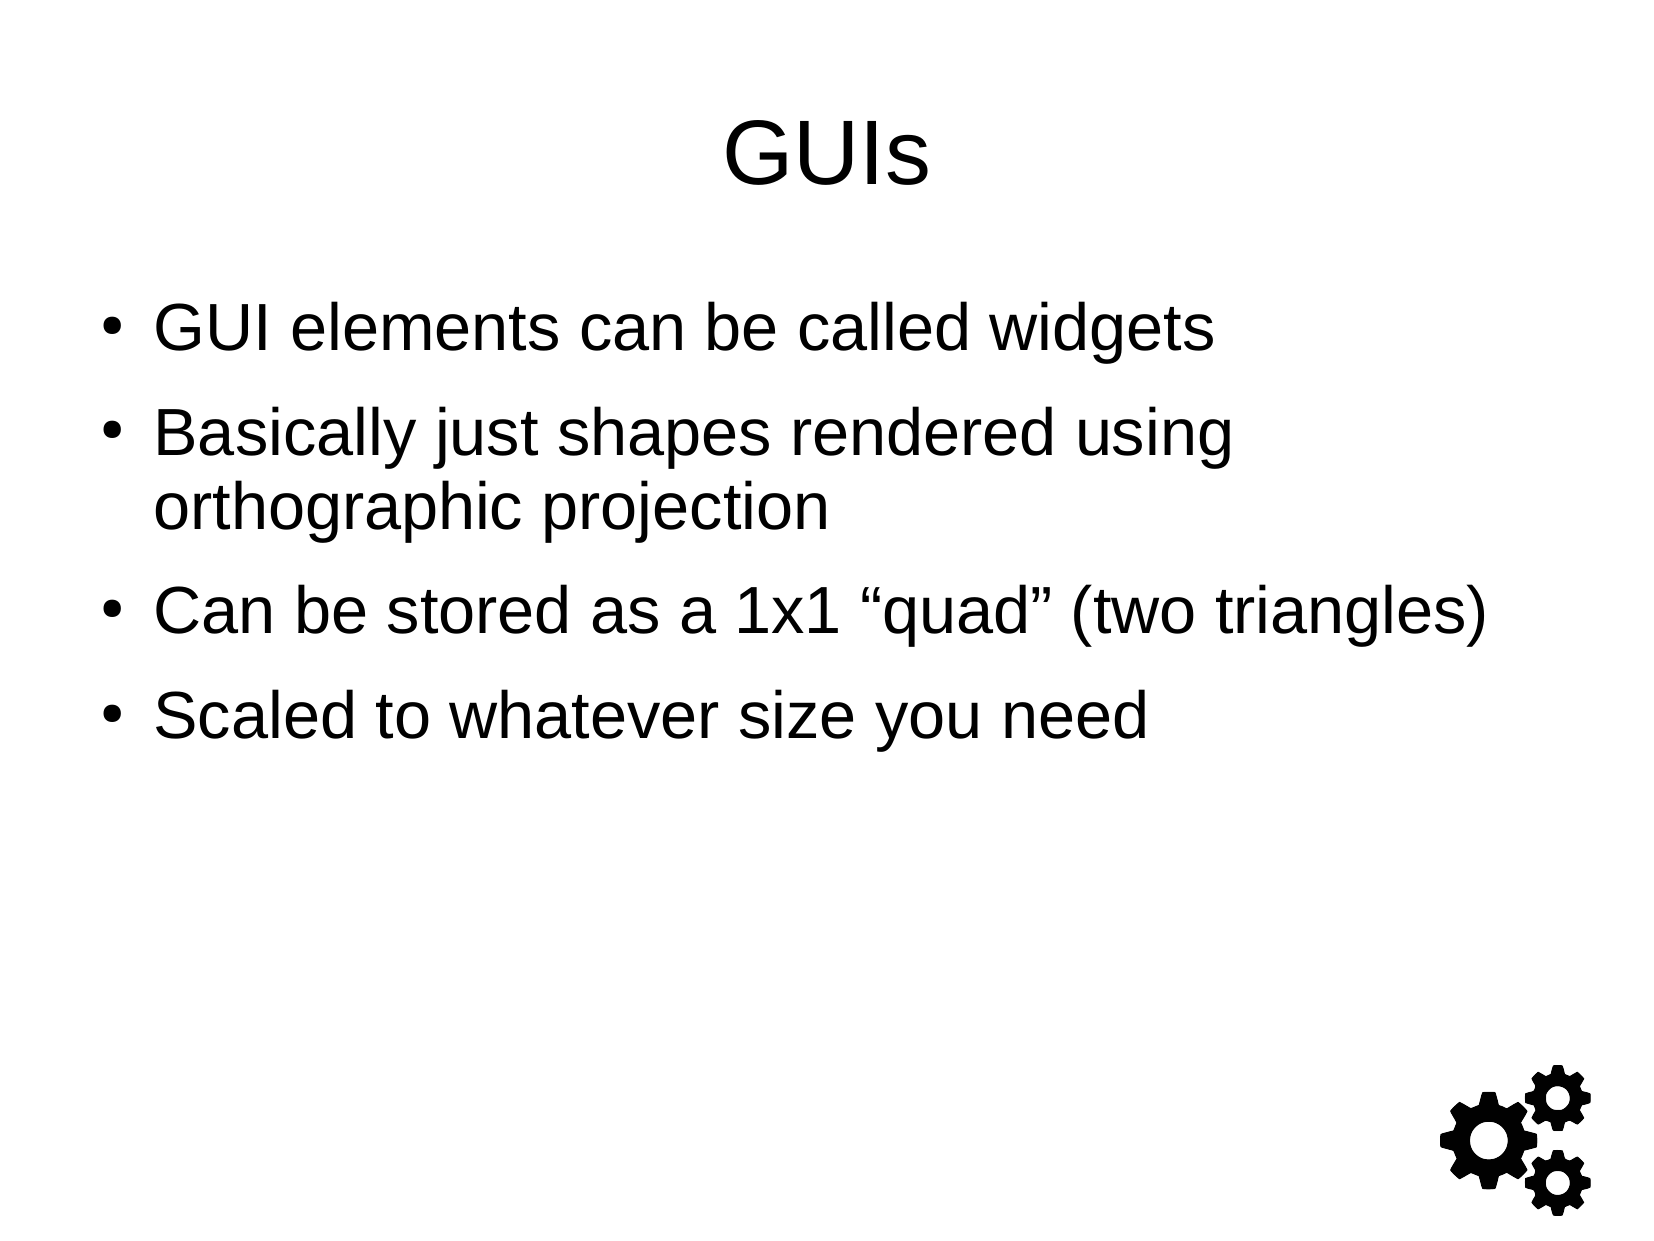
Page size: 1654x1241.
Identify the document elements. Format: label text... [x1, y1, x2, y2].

title GUIs [82, 49, 1571, 257]
list GUI elements can be called widgets Basically just shapes rendered using orthographic projection Can be stored as a 1x1 “quad” (two triangles) Scaled to whatever size you need [82, 290, 1571, 1010]
picture [1440, 1065, 1591, 1216]
